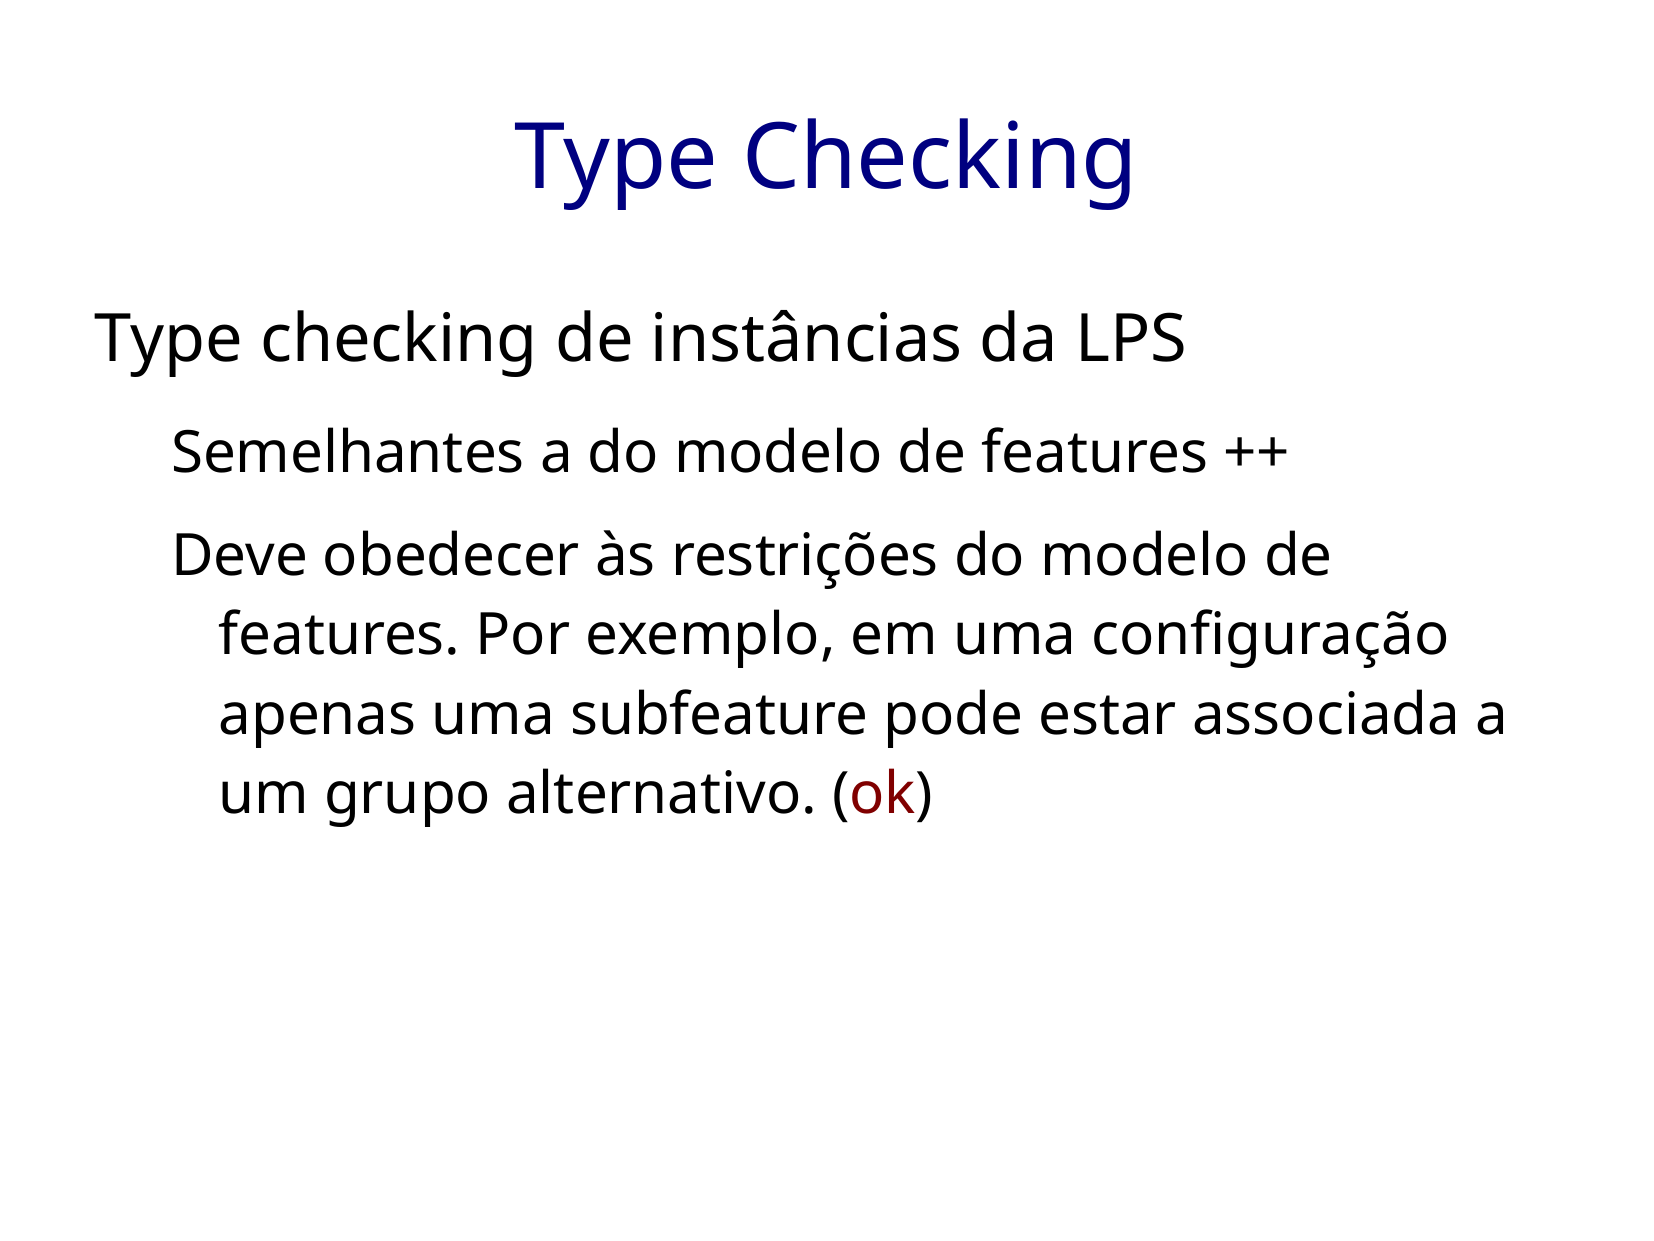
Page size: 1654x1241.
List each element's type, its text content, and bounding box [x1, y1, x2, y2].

list Type checking de instâncias da LPS Semelhantes a do modelo de features ++ Deve obedecer às restrições do modelo de features. Por exemplo, em uma configuração apenas uma subfeature pode estar associada a um grupo alternativo. (ok) [76, 290, 1565, 916]
title Type Checking [82, 49, 1571, 257]
